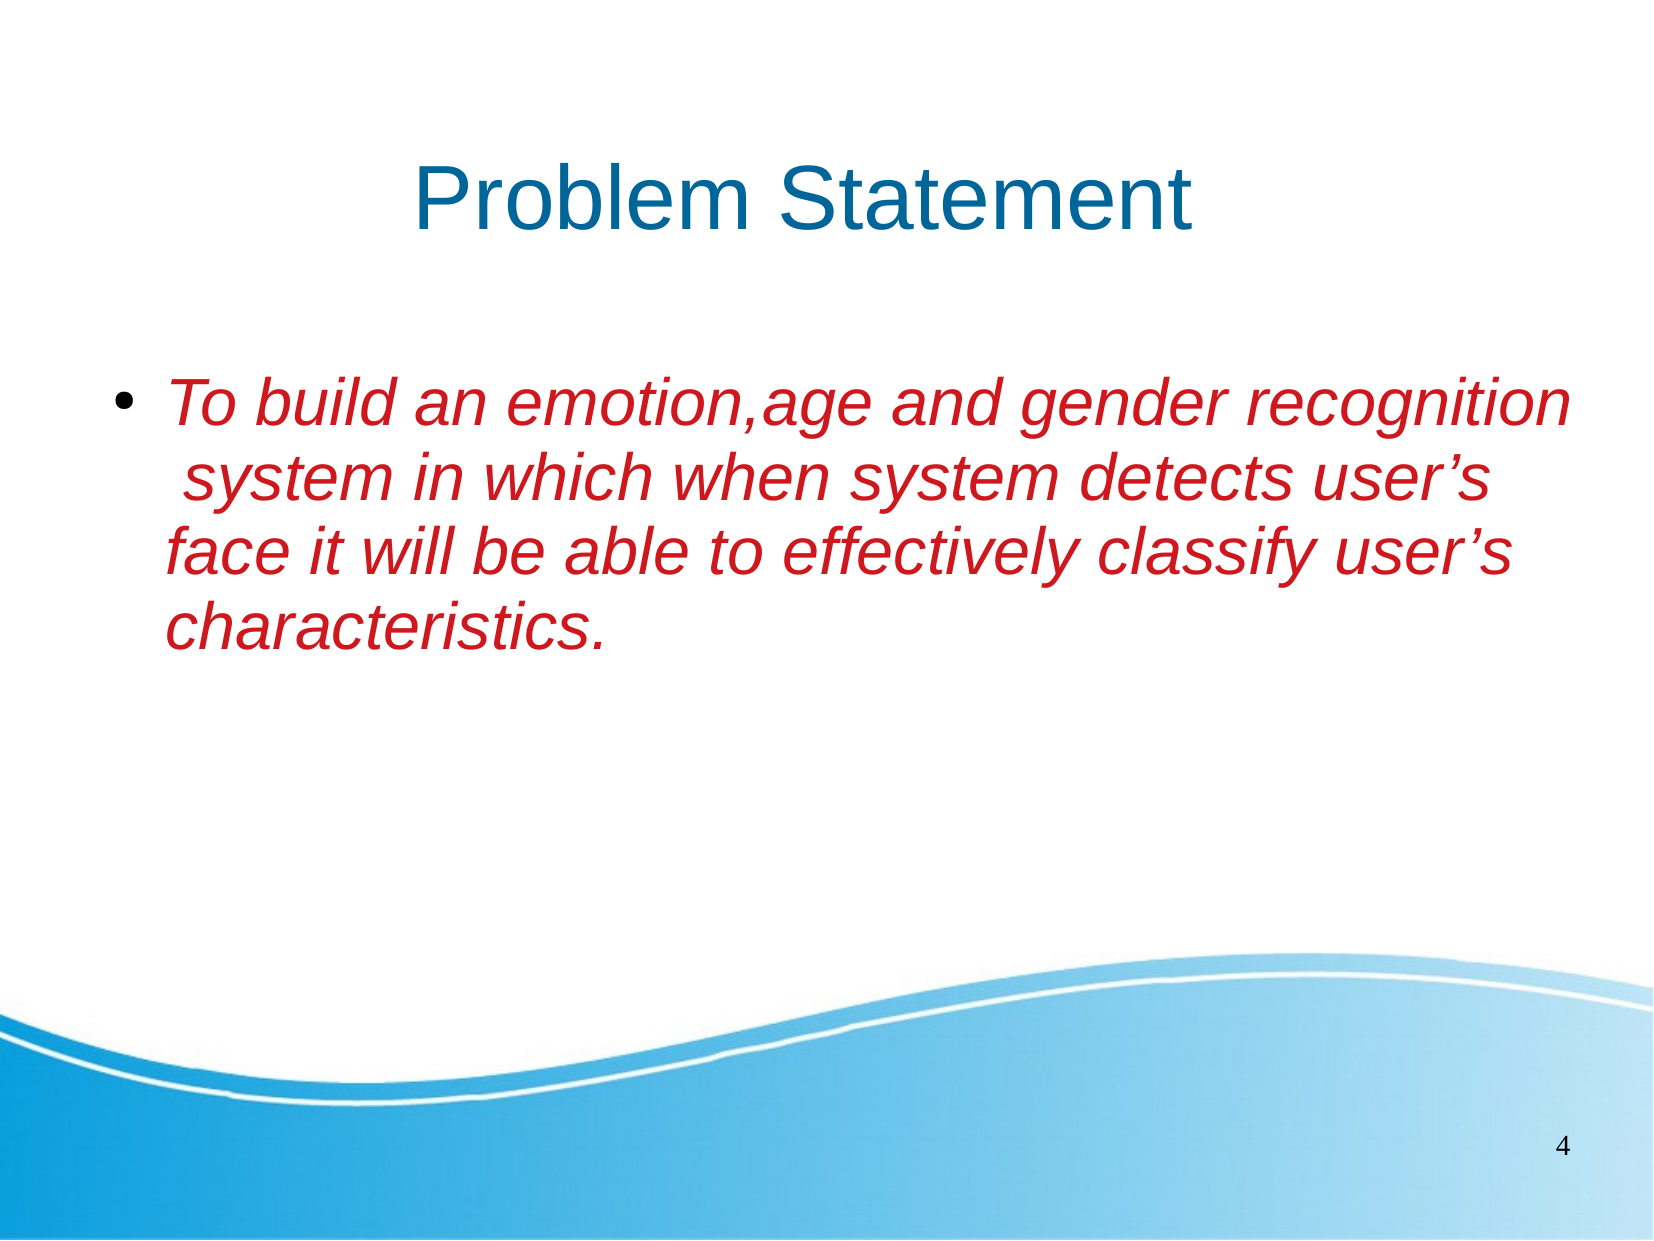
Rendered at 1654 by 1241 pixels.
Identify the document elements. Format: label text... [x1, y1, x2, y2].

picture [0, 952, 1654, 1240]
title Problem Statement [59, 94, 1548, 302]
list To build an emotion,age and gender recognition system in which when system detects user’s face it will be able to effectively classify user’s characteristics. [94, 364, 1583, 709]
